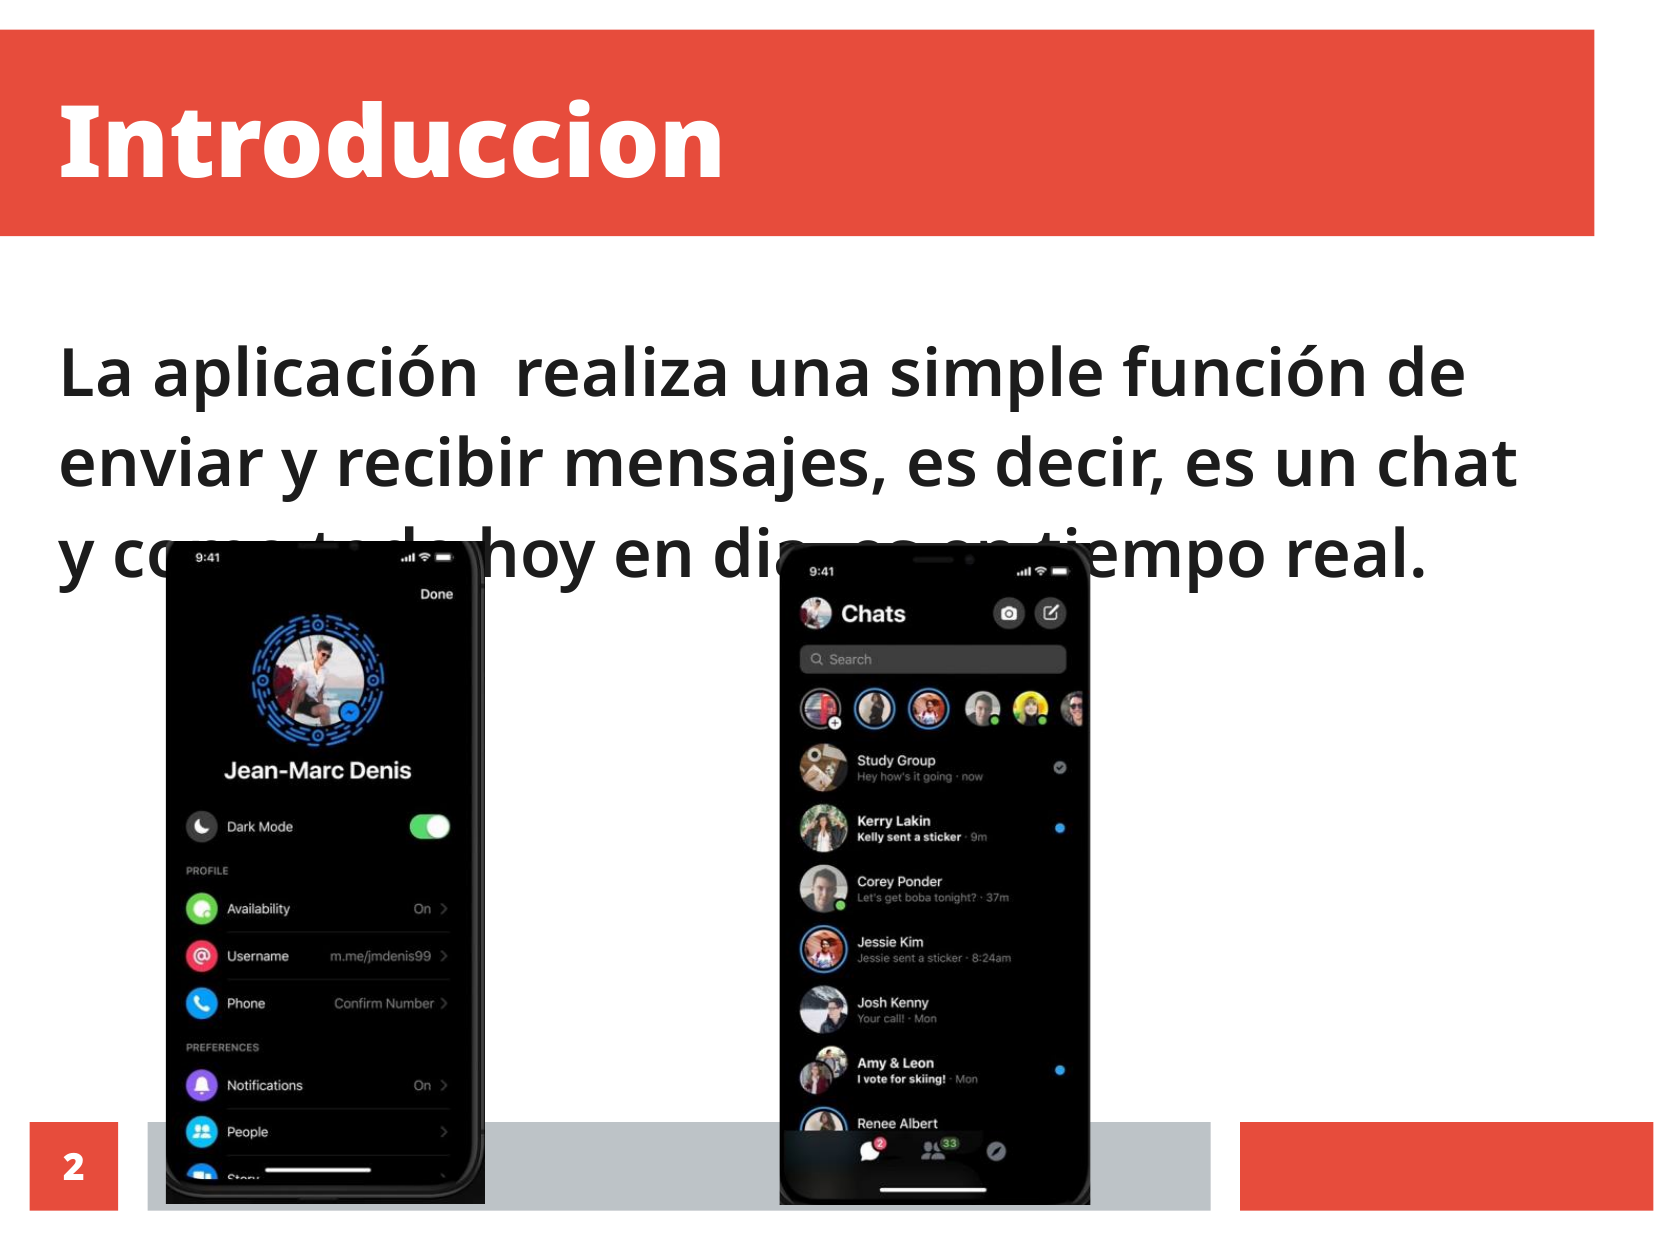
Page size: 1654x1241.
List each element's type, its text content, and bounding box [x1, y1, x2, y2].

list La aplicación realiza una simple función de enviar y recibir mensajes, es decir, es un chat y como todo hoy en dia, es en tiempo real. [59, 324, 1565, 1093]
picture [779, 543, 1091, 1205]
title Introduccion [59, 59, 1595, 207]
picture [165, 541, 485, 1204]
